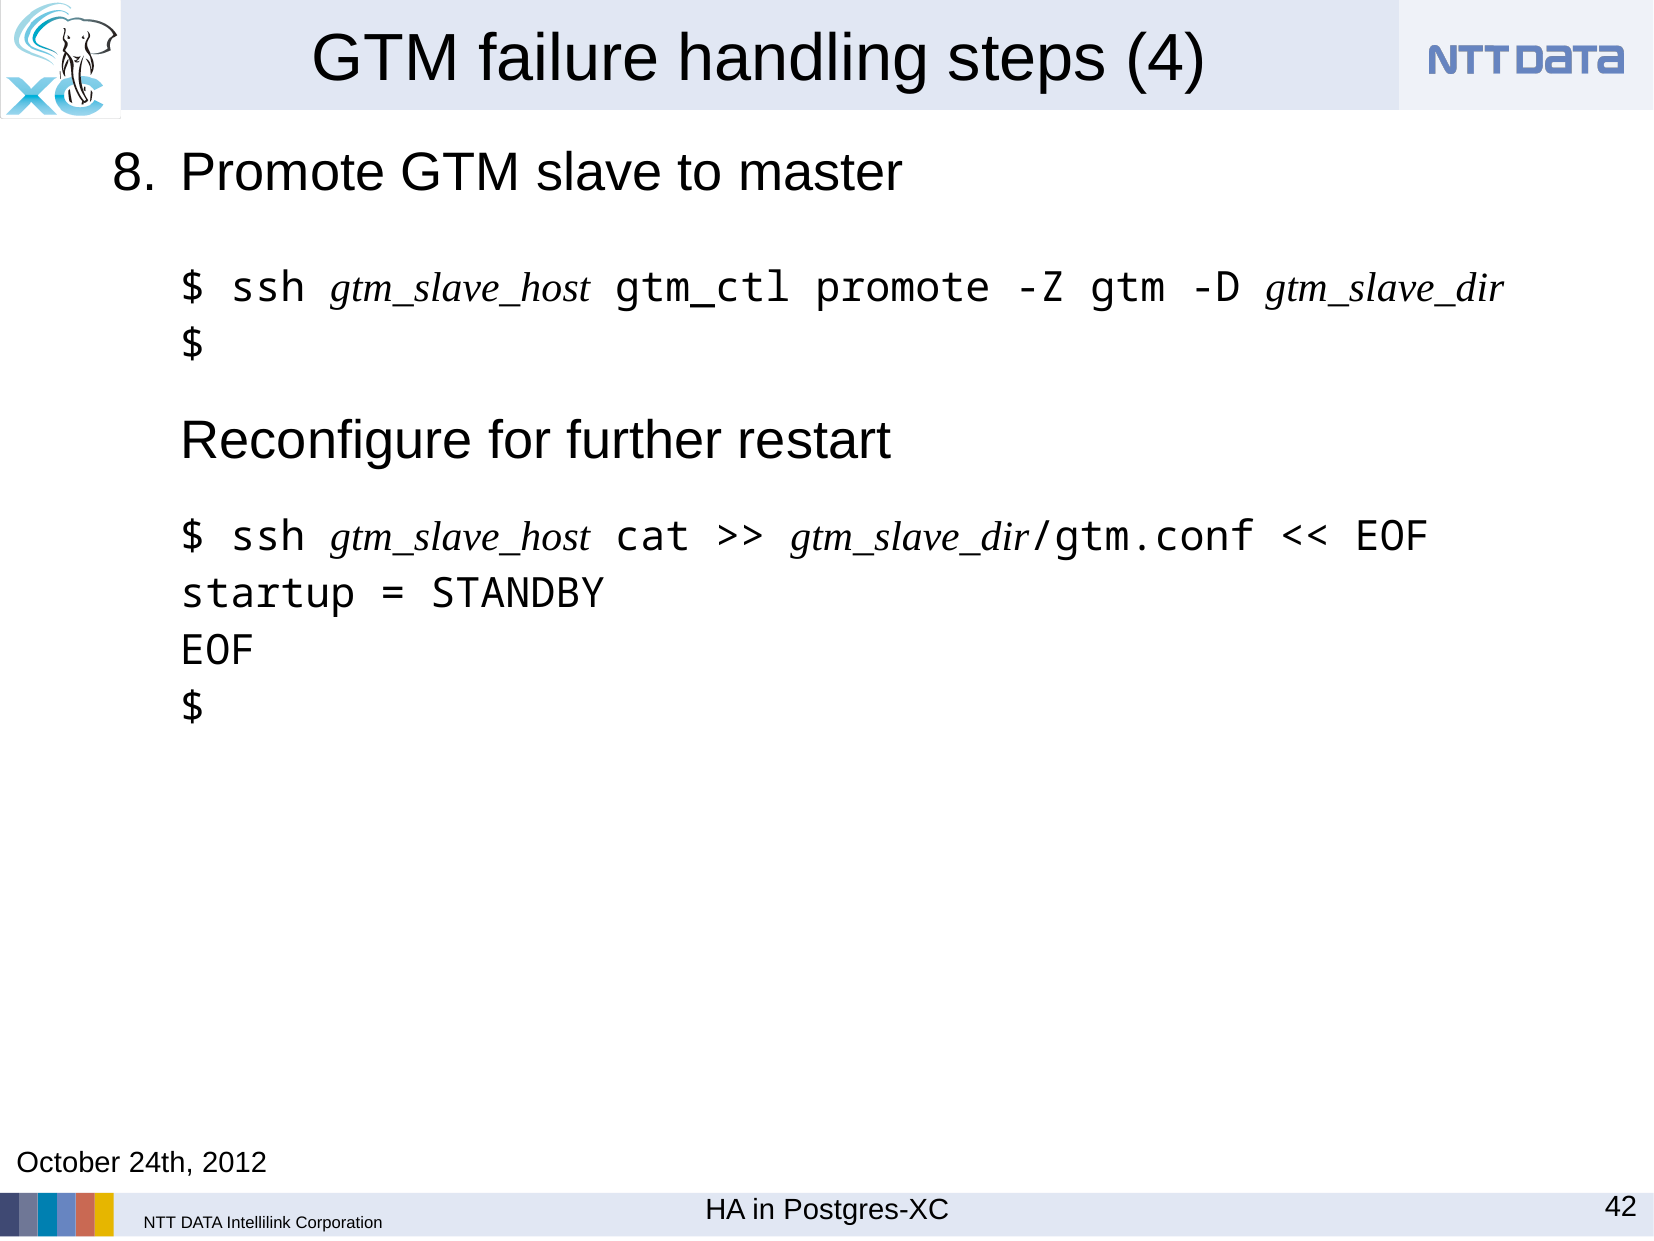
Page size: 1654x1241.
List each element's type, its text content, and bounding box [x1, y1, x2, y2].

picture [1429, 45, 1624, 74]
title GTM failure handling steps (4) [120, 3, 1399, 110]
list Promote GTM slave to master Reconfigure for further restart [94, 141, 1583, 473]
picture [0, 0, 121, 119]
text_box $ ssh gtm_slave_host gtm_ctl promote -Z gtm -D gtm_slave_dir $ [165, 249, 1583, 355]
text_box $ ssh gtm_slave_host cat >> gtm_slave_dir/gtm.conf << EOF startup = STANDBY EOF $ [165, 498, 1583, 686]
